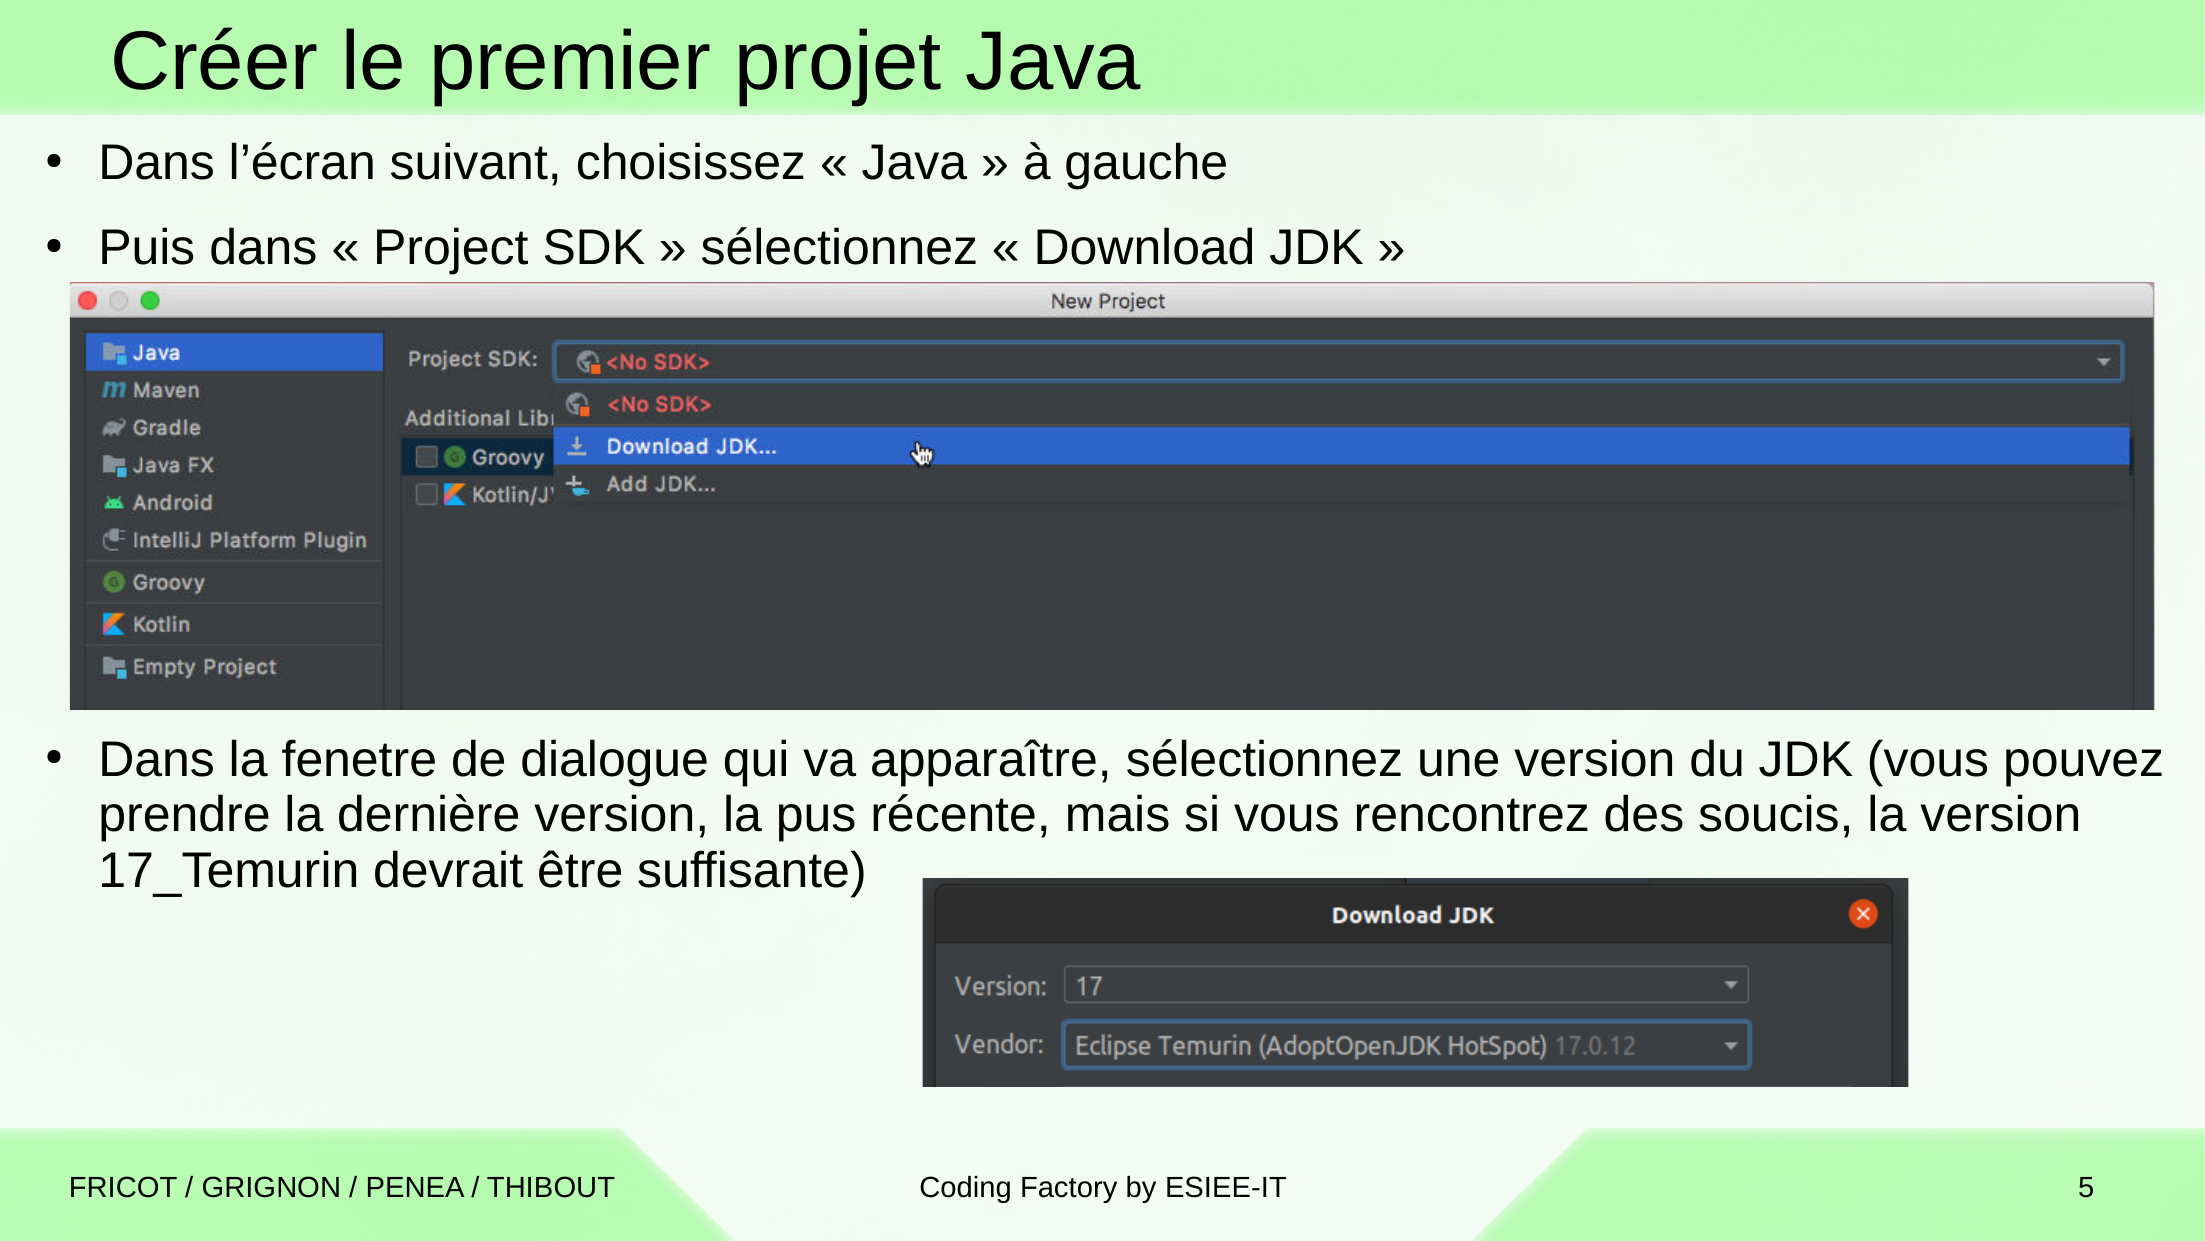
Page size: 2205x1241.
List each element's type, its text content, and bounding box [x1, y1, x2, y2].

picture [0, 0, 2205, 1241]
title Créer le premier projet Java [110, 49, 2095, 205]
list Dans l’écran suivant, choisissez « Java » à gauche Puis dans « Project SDK » sélectionnez « Download JDK » Dans la fenetre de dialogue qui va apparaître, sélectionnez une version du JDK (vous pouvez prendre la dernière version, la pus récente, mais si vous rencontrez des soucis, la version 17_Temurin devrait être suffisante) [27, 205, 2185, 930]
